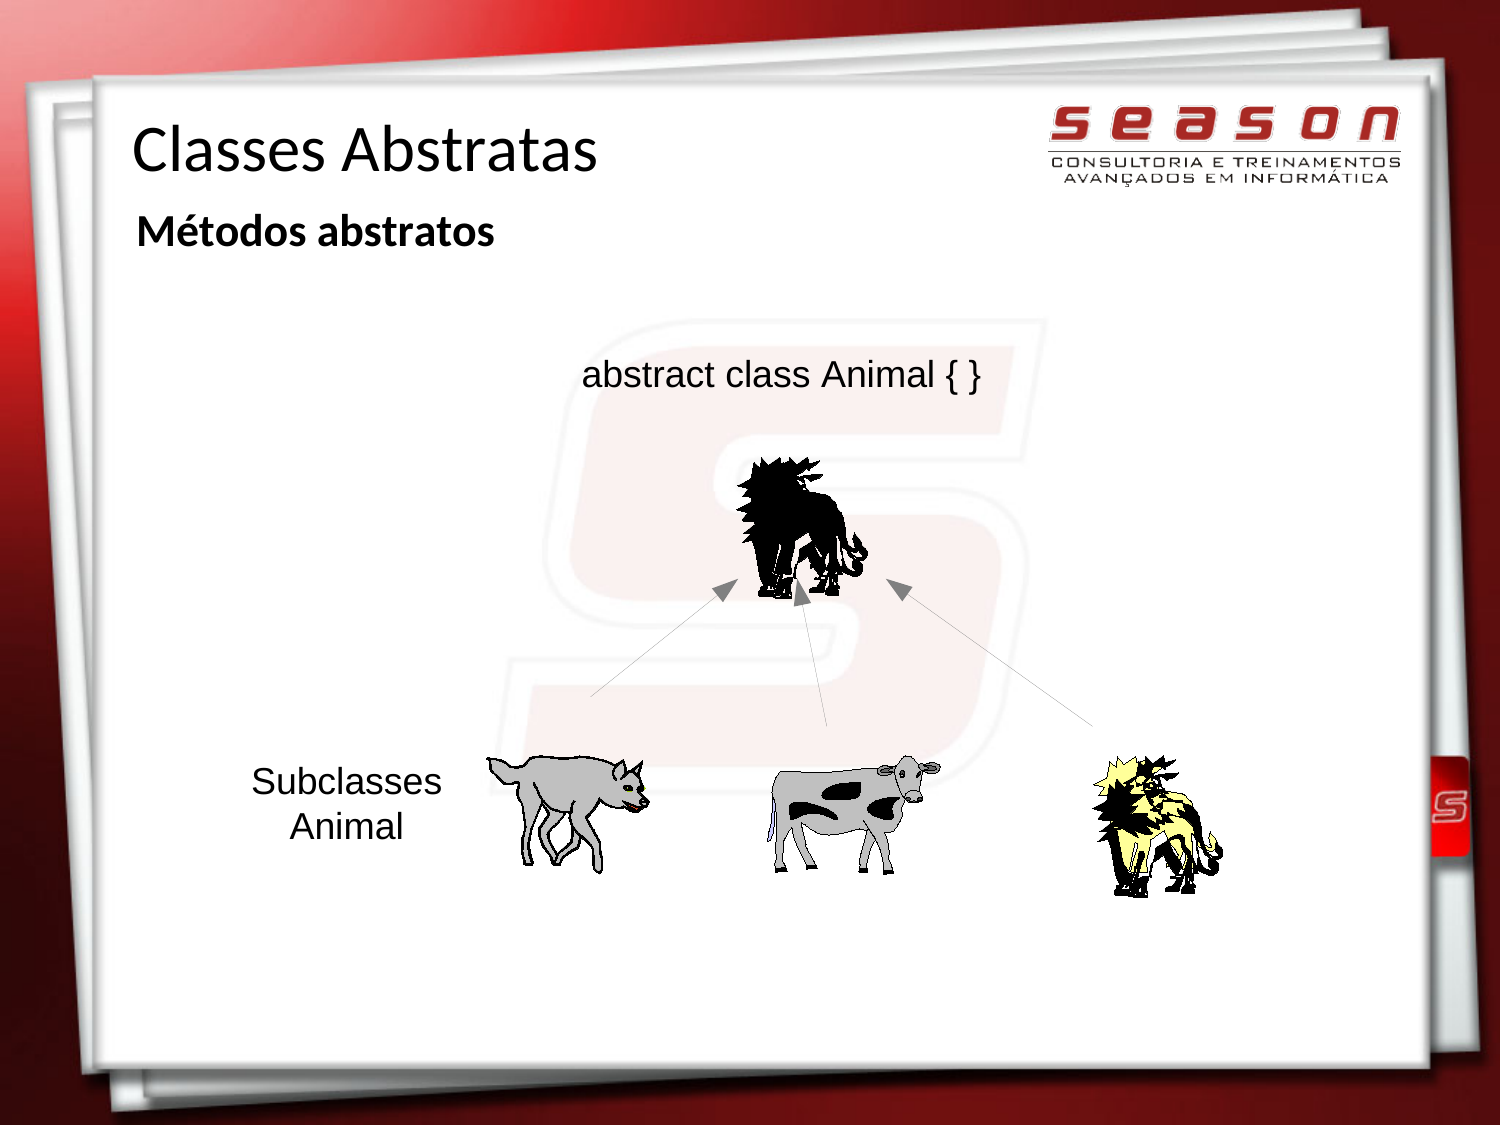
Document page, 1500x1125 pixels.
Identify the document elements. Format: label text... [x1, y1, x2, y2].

picture [0, 0, 1500, 1125]
text_box abstract class Animal { } [566, 342, 997, 403]
text_box Subclasses Animal [236, 749, 458, 855]
title Classes Abstratas [118, 33, 1394, 257]
text_box Métodos abstratos [119, 200, 1240, 256]
text_box [486, 755, 650, 875]
text_box [1092, 755, 1223, 898]
text_box [767, 755, 941, 875]
text_box [736, 457, 868, 599]
